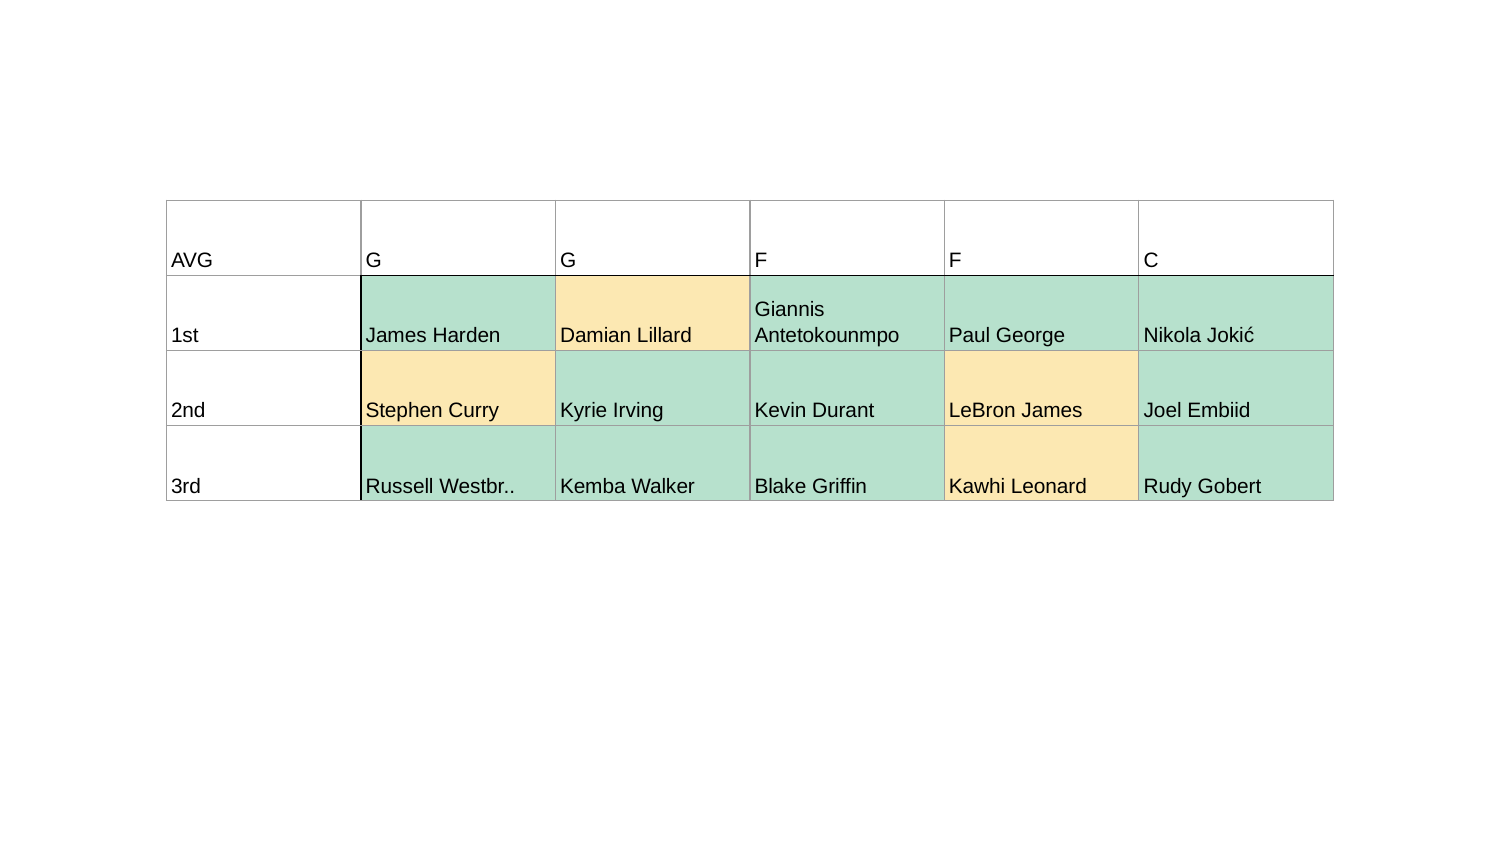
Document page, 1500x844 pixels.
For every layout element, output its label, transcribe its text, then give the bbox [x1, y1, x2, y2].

table_header G [556, 201, 749, 275]
table_header C [1139, 201, 1333, 275]
table_header F [751, 201, 944, 275]
table_cell Kawhi Leonard [945, 426, 1138, 500]
table_cell 1st [167, 276, 360, 350]
table_header F [945, 201, 1138, 275]
table_cell Russell Westbr.. [362, 426, 555, 500]
table_cell Paul George [945, 276, 1138, 350]
table_cell Stephen Curry [362, 351, 555, 425]
table_cell Kyrie Irving [556, 351, 749, 425]
table_cell James Harden [362, 276, 555, 350]
table_cell 2nd [167, 351, 360, 425]
table_cell 3rd [167, 426, 360, 500]
table_cell Damian Lillard [556, 276, 749, 350]
table_header G [362, 201, 555, 275]
table_header AVG [167, 201, 360, 275]
table_cell LeBron James [945, 351, 1138, 425]
table_cell Rudy Gobert [1139, 426, 1333, 500]
table_cell Nikola Jokić [1139, 276, 1333, 350]
table_cell Giannis Antetokounmpo [751, 276, 944, 350]
table_cell Kevin Durant [751, 351, 944, 425]
table_cell Blake Griffin [751, 426, 944, 500]
table_cell Joel Embiid [1139, 351, 1333, 425]
table_cell Kemba Walker [556, 426, 749, 500]
